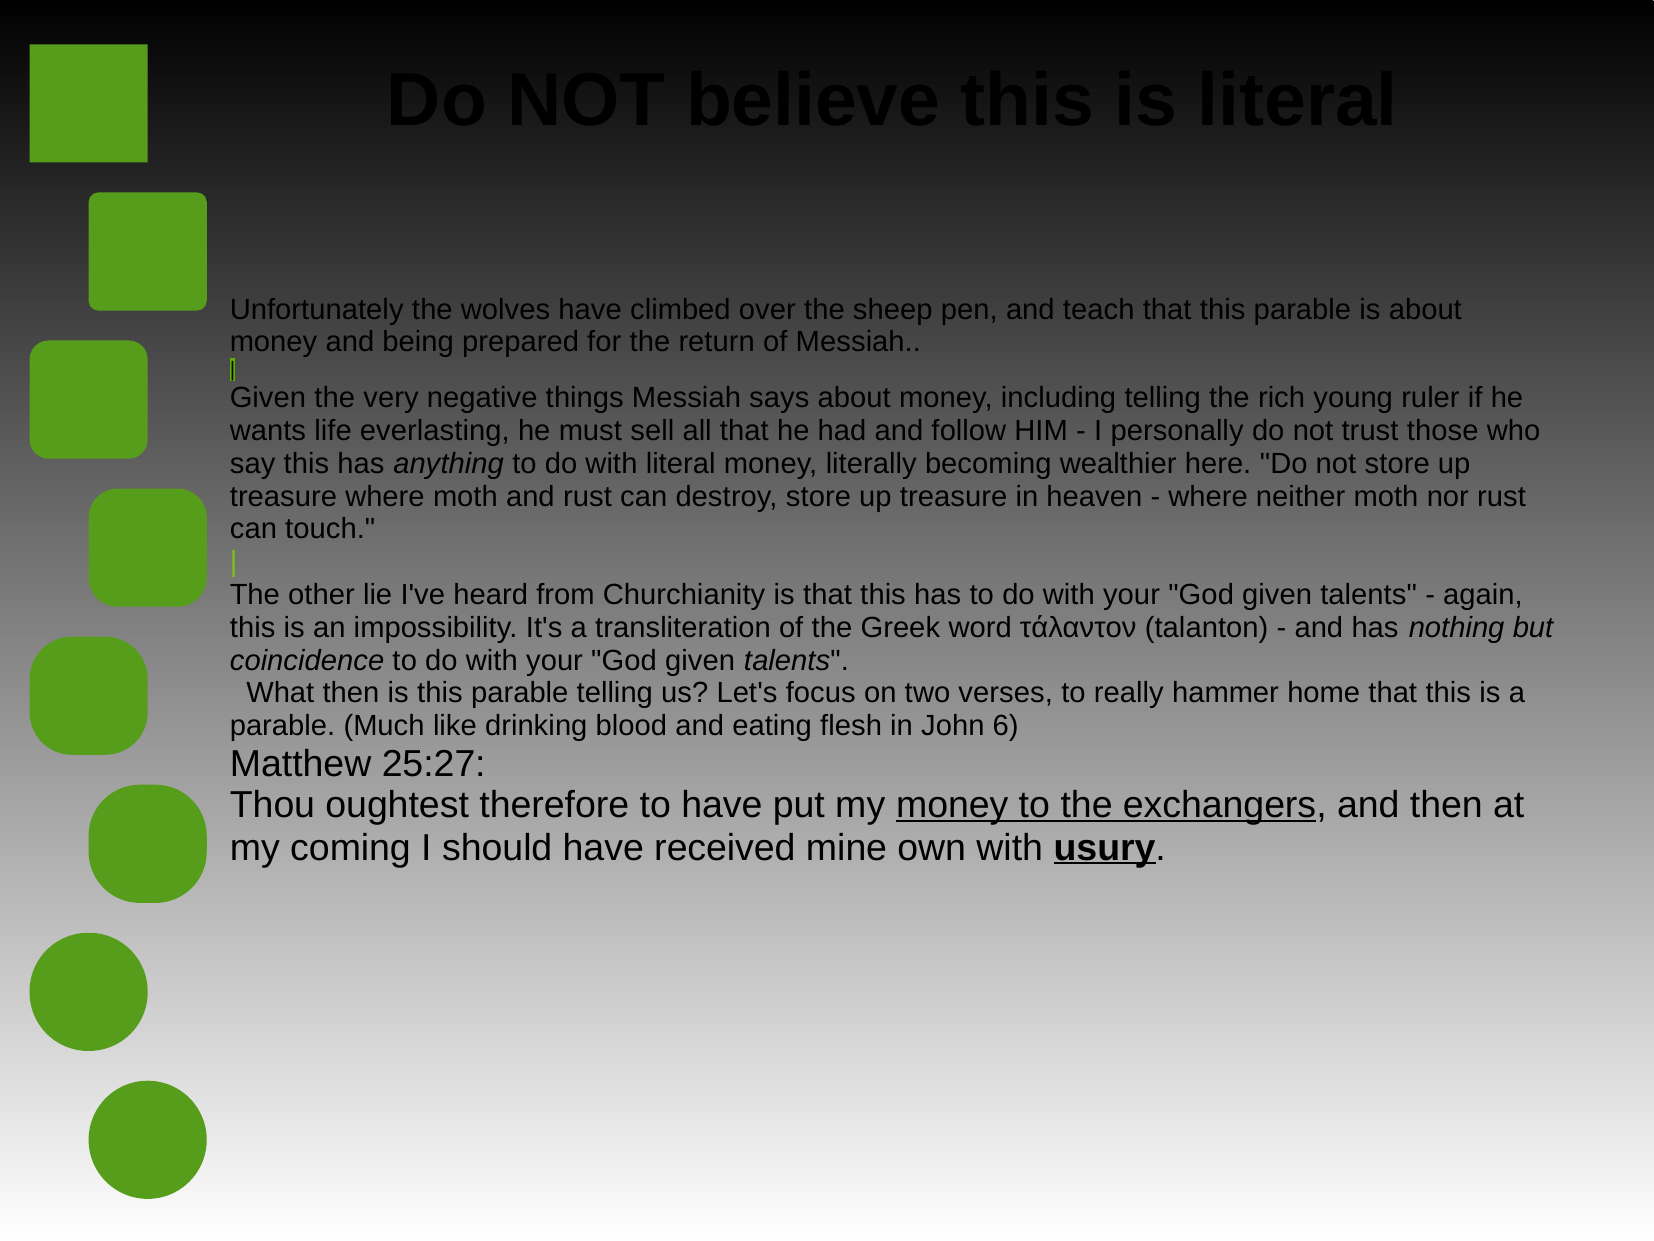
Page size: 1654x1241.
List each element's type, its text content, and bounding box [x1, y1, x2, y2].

title Do NOT believe this is literal [214, 49, 1571, 236]
list Unfortunately the wolves have climbed over the sheep pen, and teach that this parable is about money and being prepared for the return of Messiah.. | Given the very negative things Messiah says about money, including telling the rich young ruler if he wants life everlasting, he must sell all that he had and follow HIM - I personally do not trust those who say this has anything to do with literal money, literally becoming wealthier here. "Do not store up treasure where moth and rust can destroy, store up treasure in heaven - where neither moth nor rust can touch." | The other lie I've heard from Churchianity is that this has to do with your "God given talents" - again, this is an impossibility. It's a transliteration of the Greek word τάλαντον (talanton) - and has nothing but coincidence to do with your "God given talents". What then is this parable telling us? Let's focus on two verses, to really hammer home that this is a parable. (Much like drinking blood and eating flesh in John 6) Matthew 25:27: Thou oughtest therefore to have put my money to the exchangers, and then at my coming I should have received mine own with usury. [214, 285, 1571, 1177]
